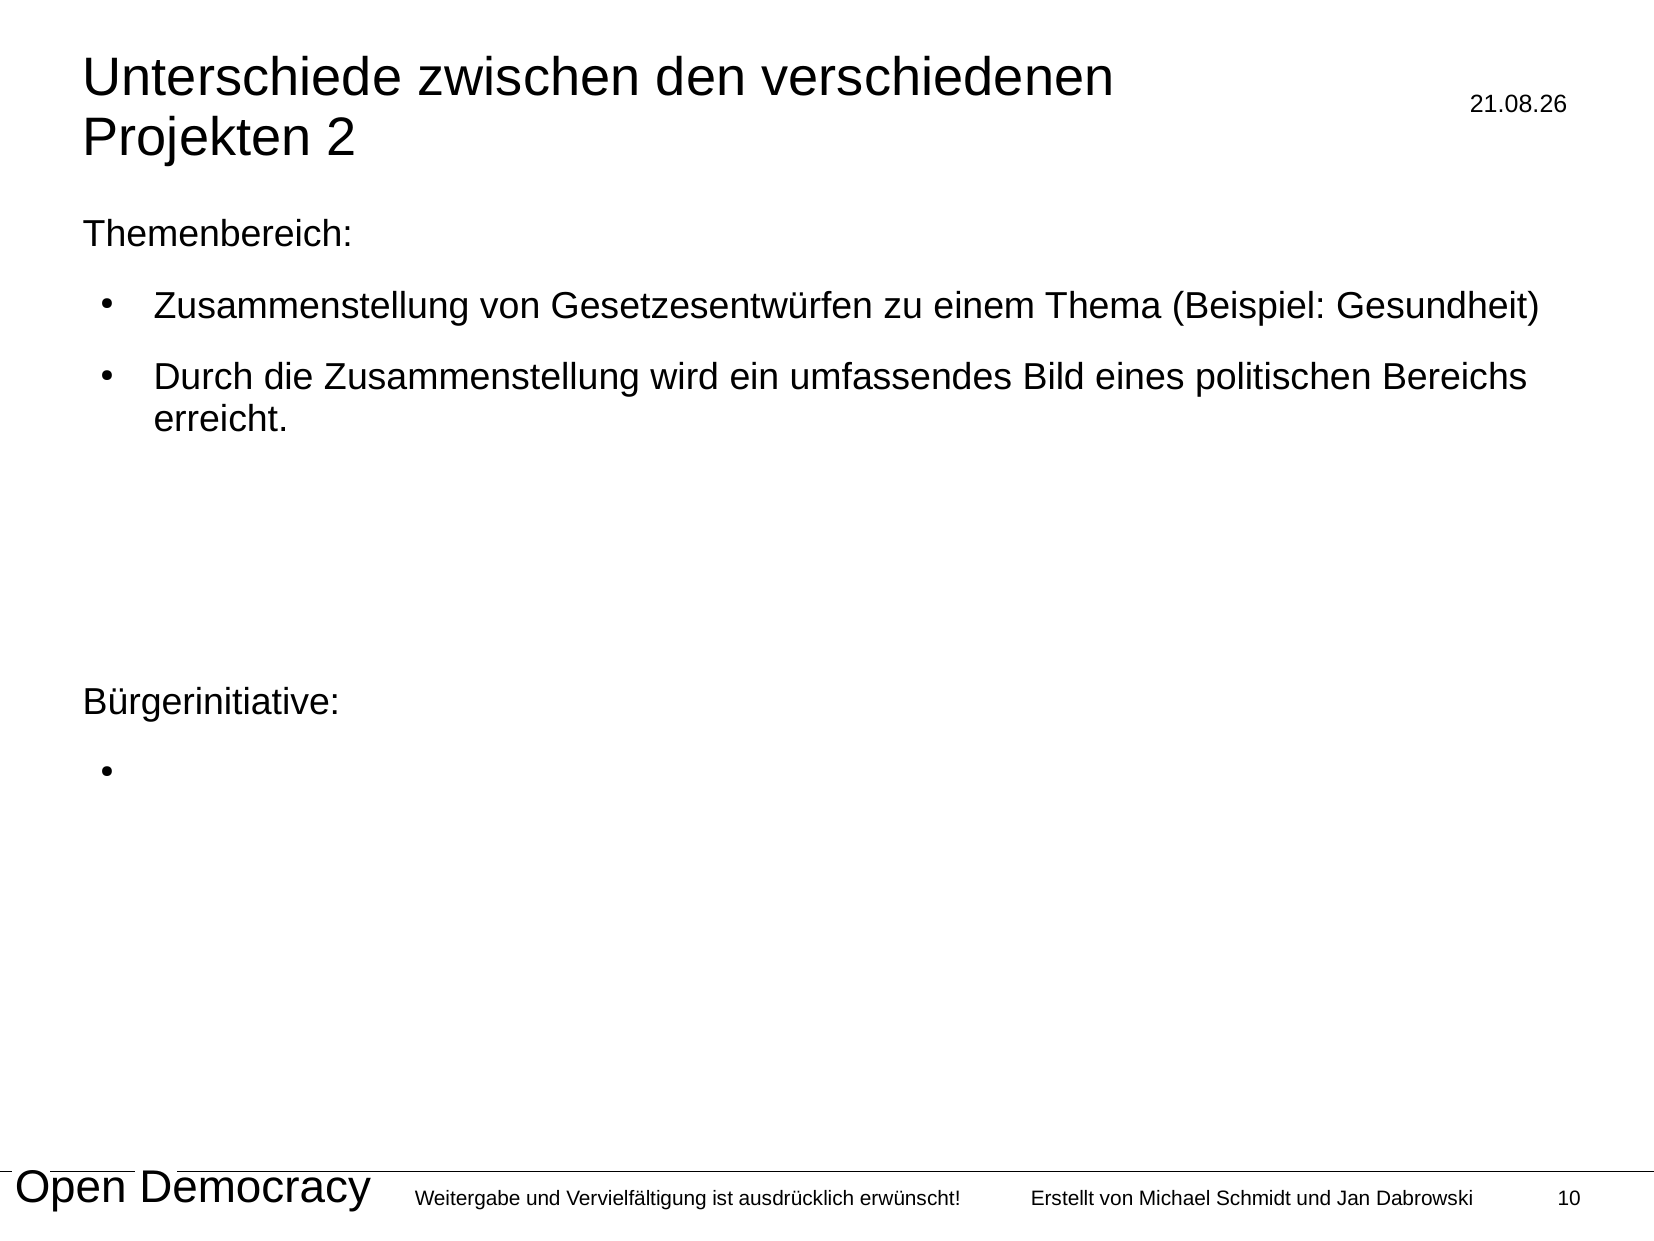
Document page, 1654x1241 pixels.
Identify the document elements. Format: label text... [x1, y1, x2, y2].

list Themenbereich: Zusammenstellung von Gesetzesentwürfen zu einem Thema (Beispiel: Gesundheit) Durch die Zusammenstellung wird ein umfassendes Bild eines politischen Bereichs erreicht. [82, 212, 1571, 640]
list Bürgerinitiative: [82, 680, 1571, 1108]
title Unterschiede zwischen den verschiedenen Projekten 2 [82, 46, 1359, 168]
